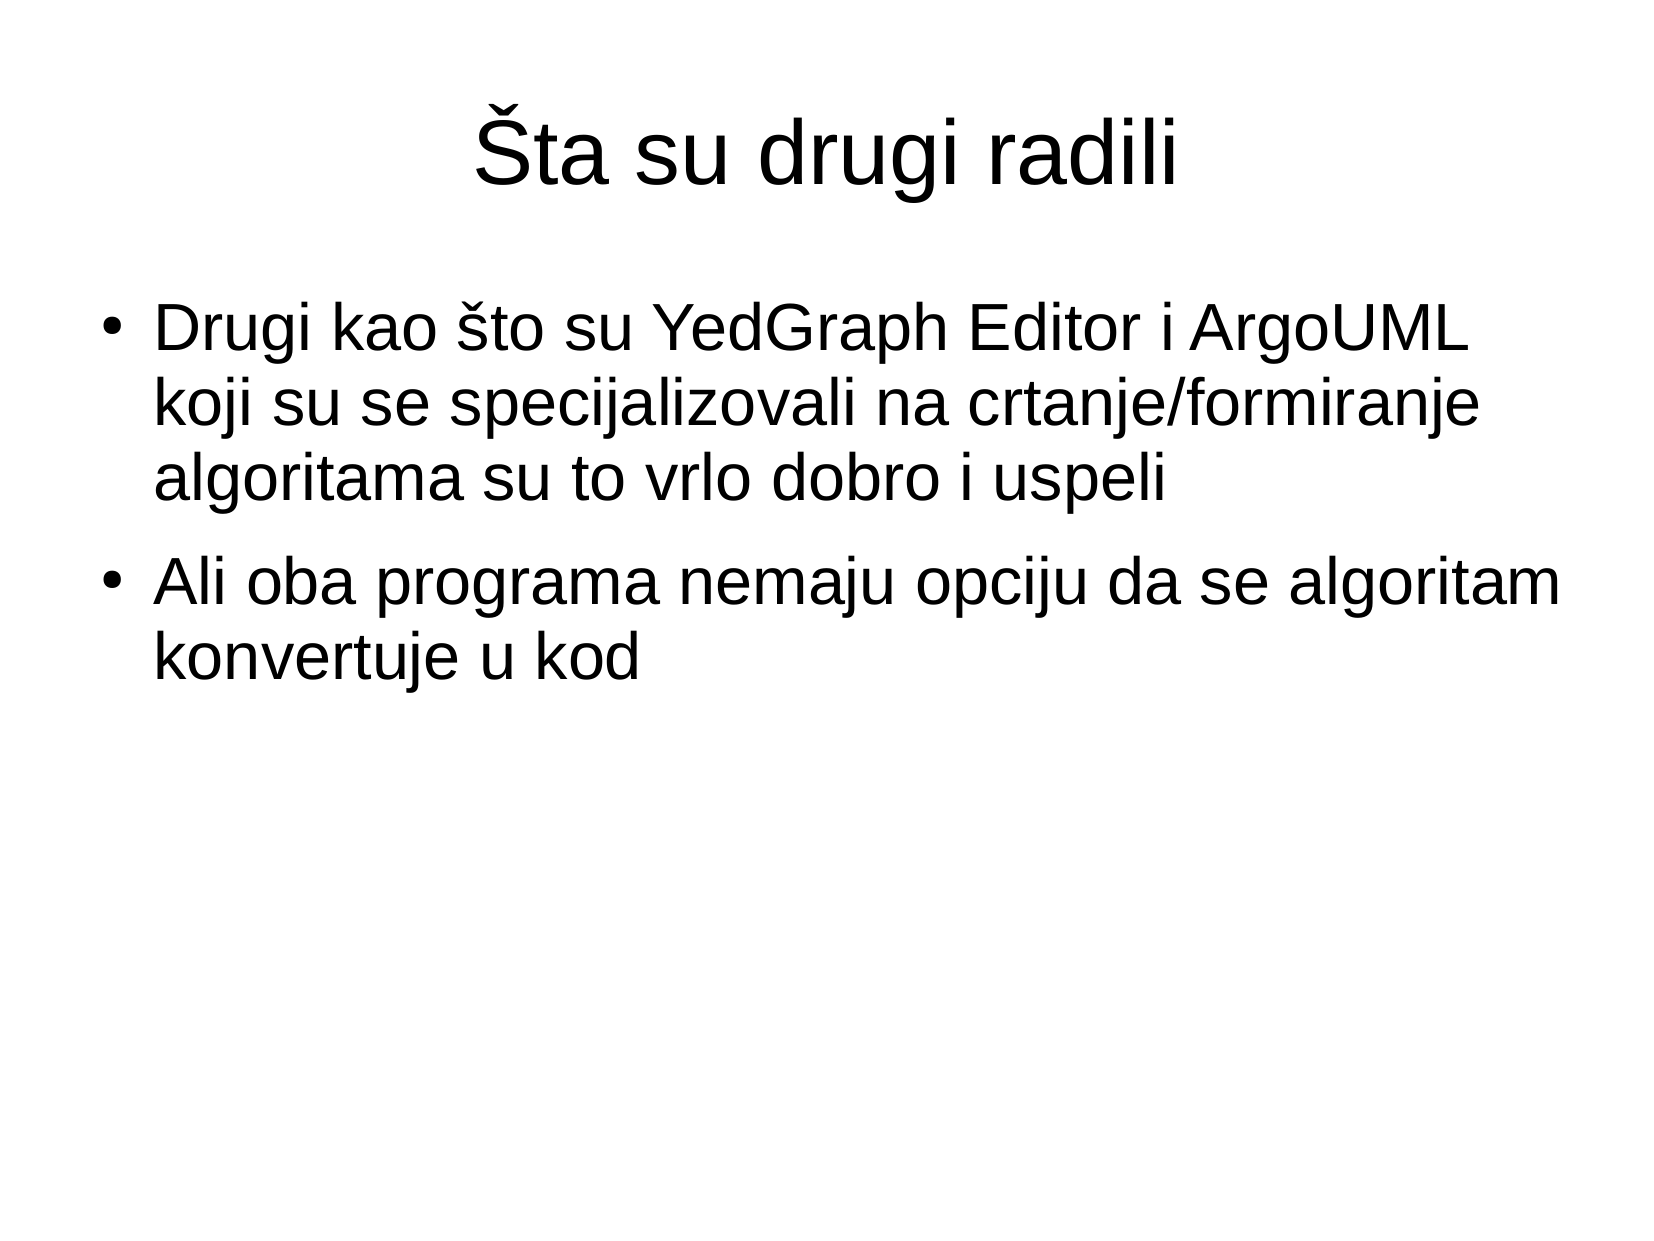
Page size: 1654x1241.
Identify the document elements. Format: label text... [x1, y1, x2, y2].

title Šta su drugi radili [82, 49, 1571, 257]
list Drugi kao što su YedGraph Editor i ArgoUML koji su se specijalizovali na crtanje/formiranje algoritama su to vrlo dobro i uspeli Ali oba programa nemaju opciju da se algoritam konvertuje u kod [82, 290, 1571, 1109]
